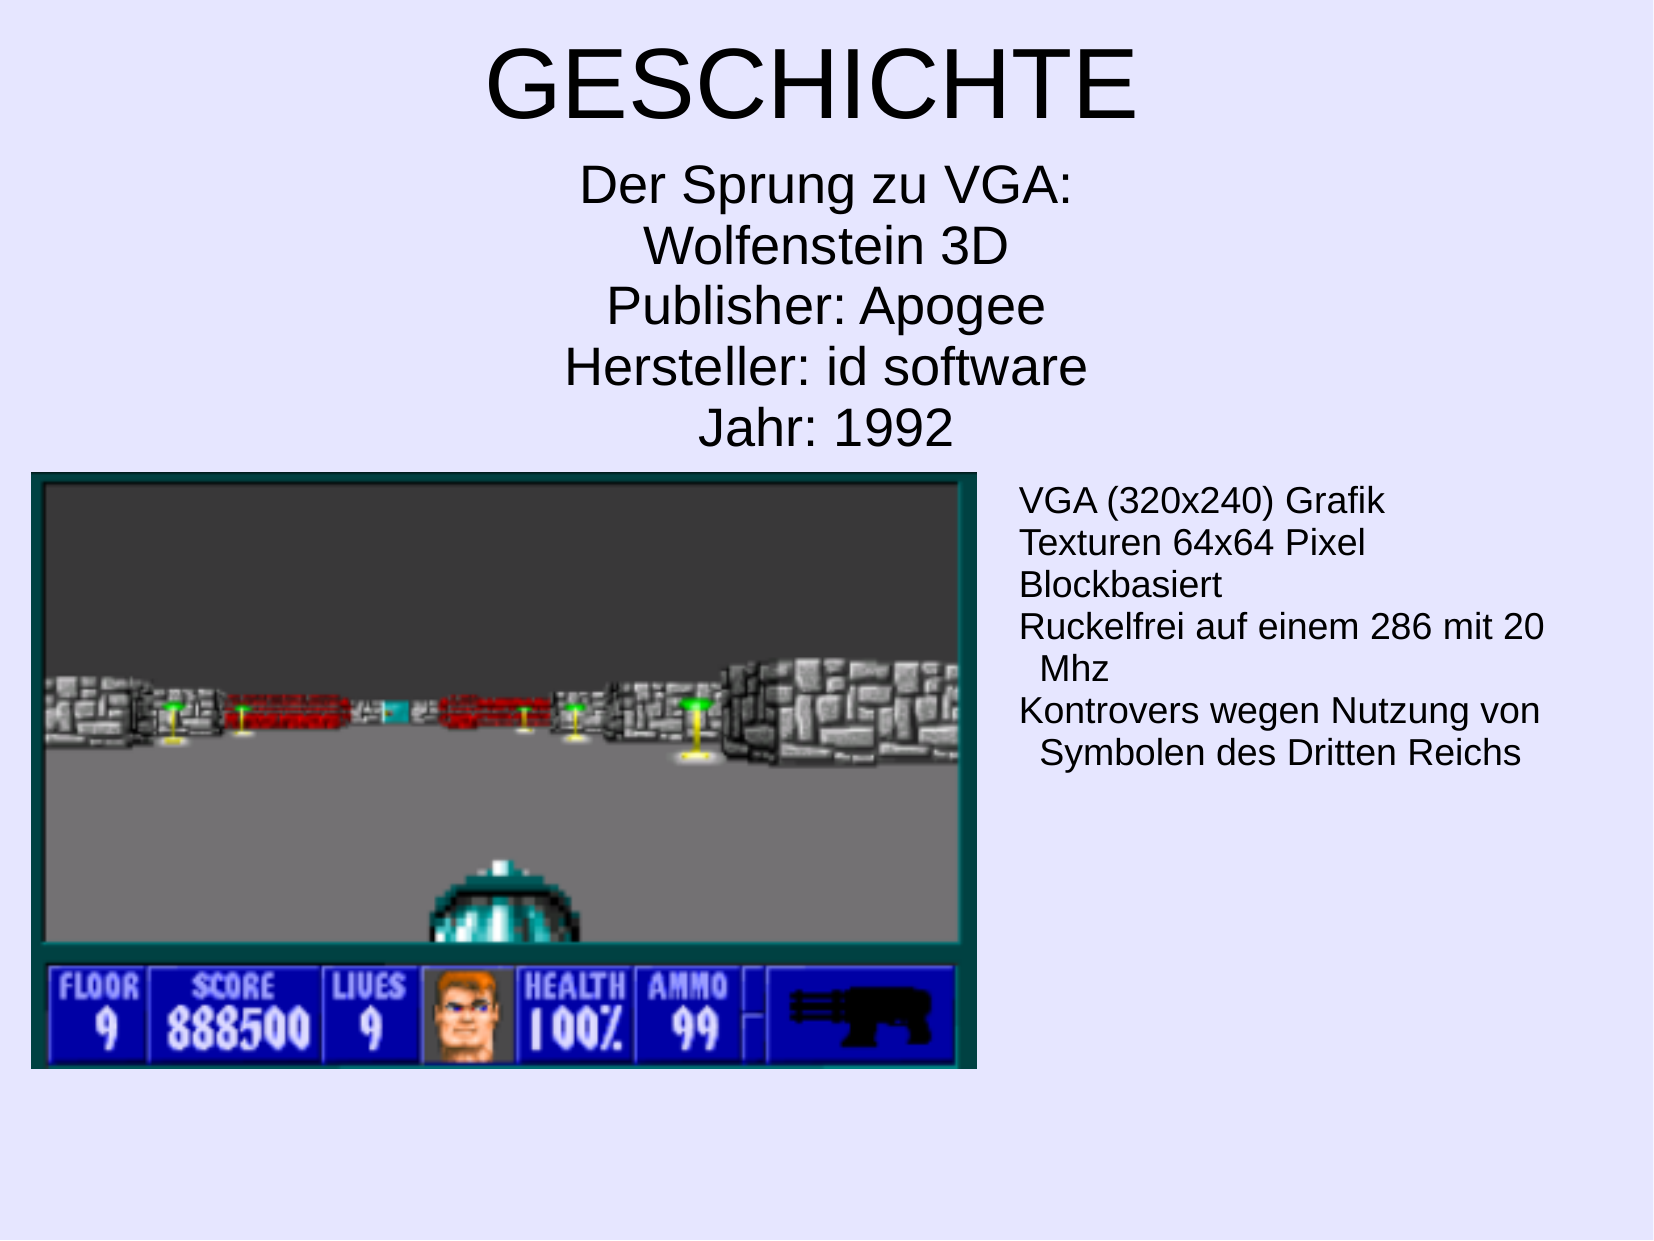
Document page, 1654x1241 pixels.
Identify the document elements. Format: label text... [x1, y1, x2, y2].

text_box Der Sprung zu VGA: Wolfenstein 3D Publisher: Apogee Hersteller: id software Jahr: 1992 [0, 147, 1654, 466]
text_box GESCHICHTE [442, 21, 1182, 147]
text_box VGA (320x240) Grafik Texturen 64x64 Pixel Blockbasiert Ruckelfrei auf einem 286 mit 20 Mhz Kontrovers wegen Nutzung von Symbolen des Dritten Reichs [1003, 472, 1625, 782]
picture [31, 472, 977, 1069]
